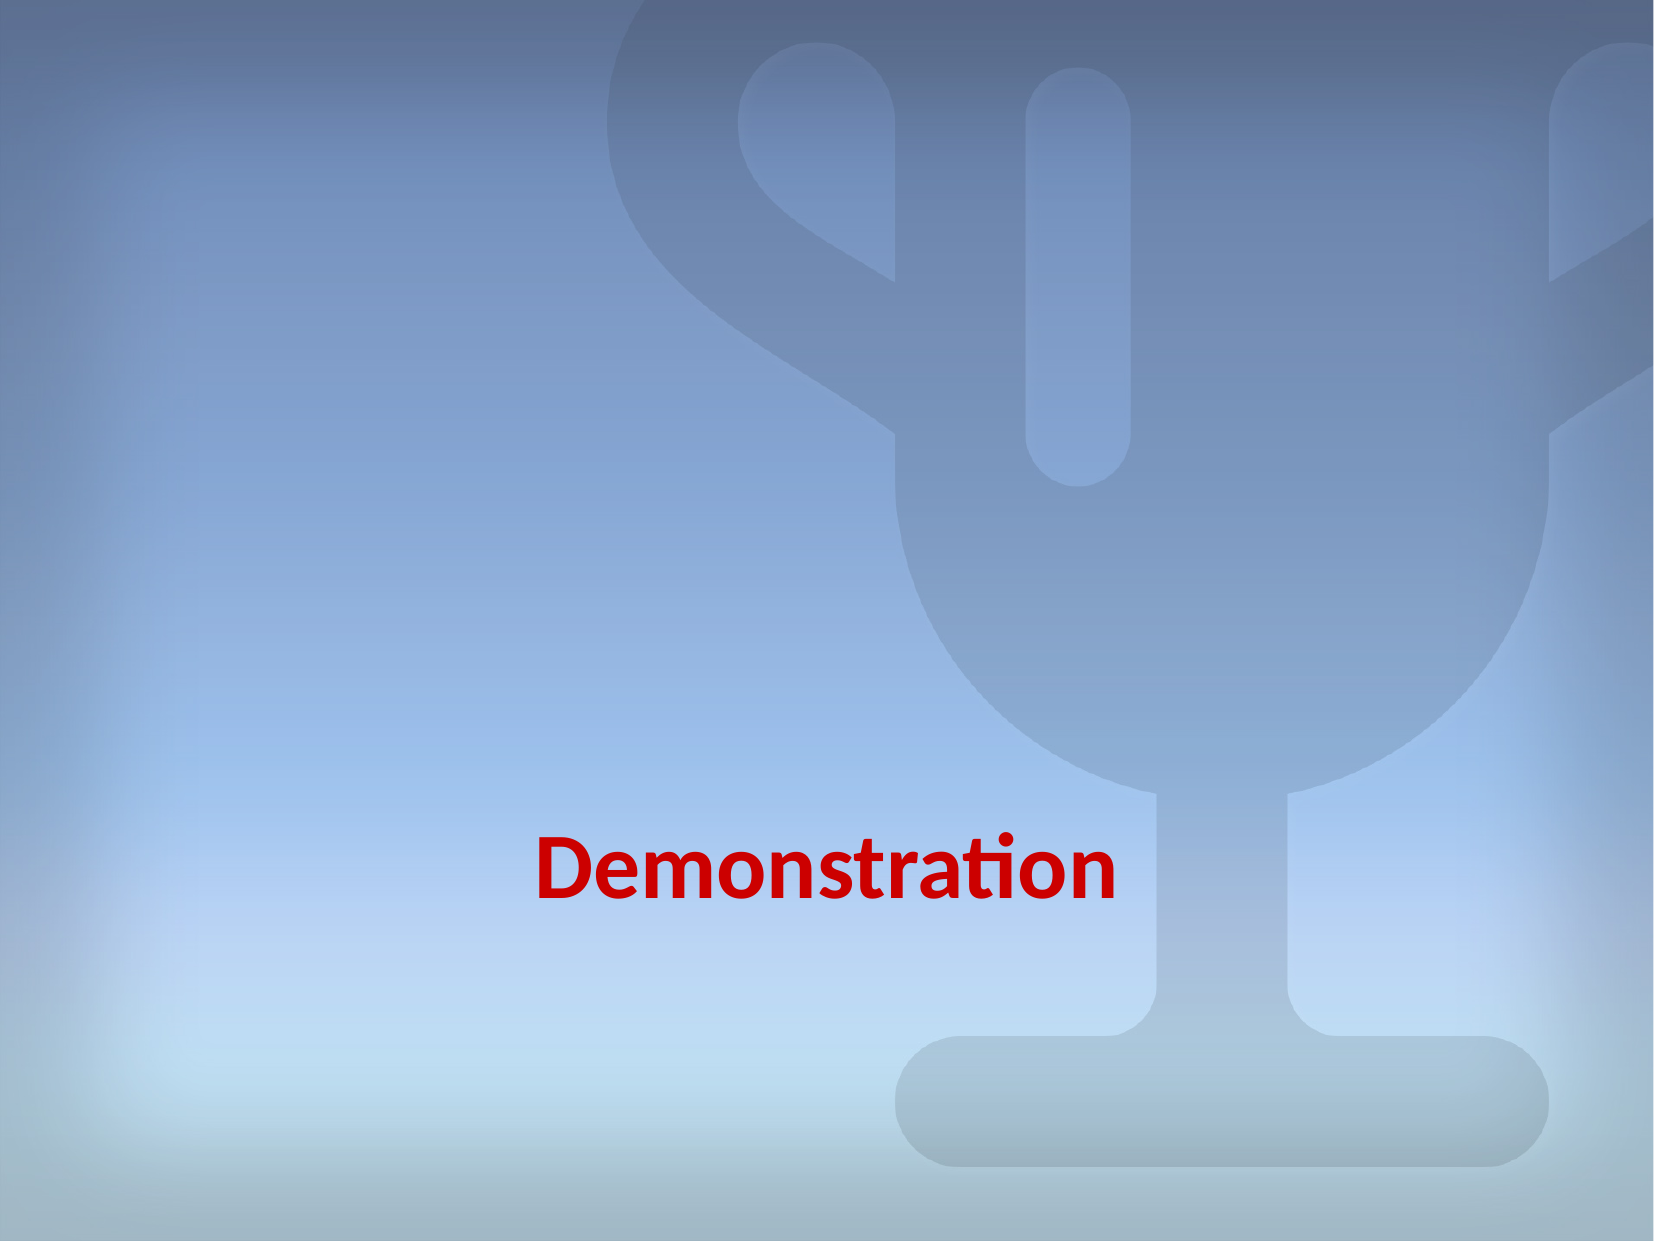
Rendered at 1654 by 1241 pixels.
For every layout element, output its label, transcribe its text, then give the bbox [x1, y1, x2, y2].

text_box Demonstration [519, 820, 1134, 930]
picture [0, 0, 1654, 1241]
